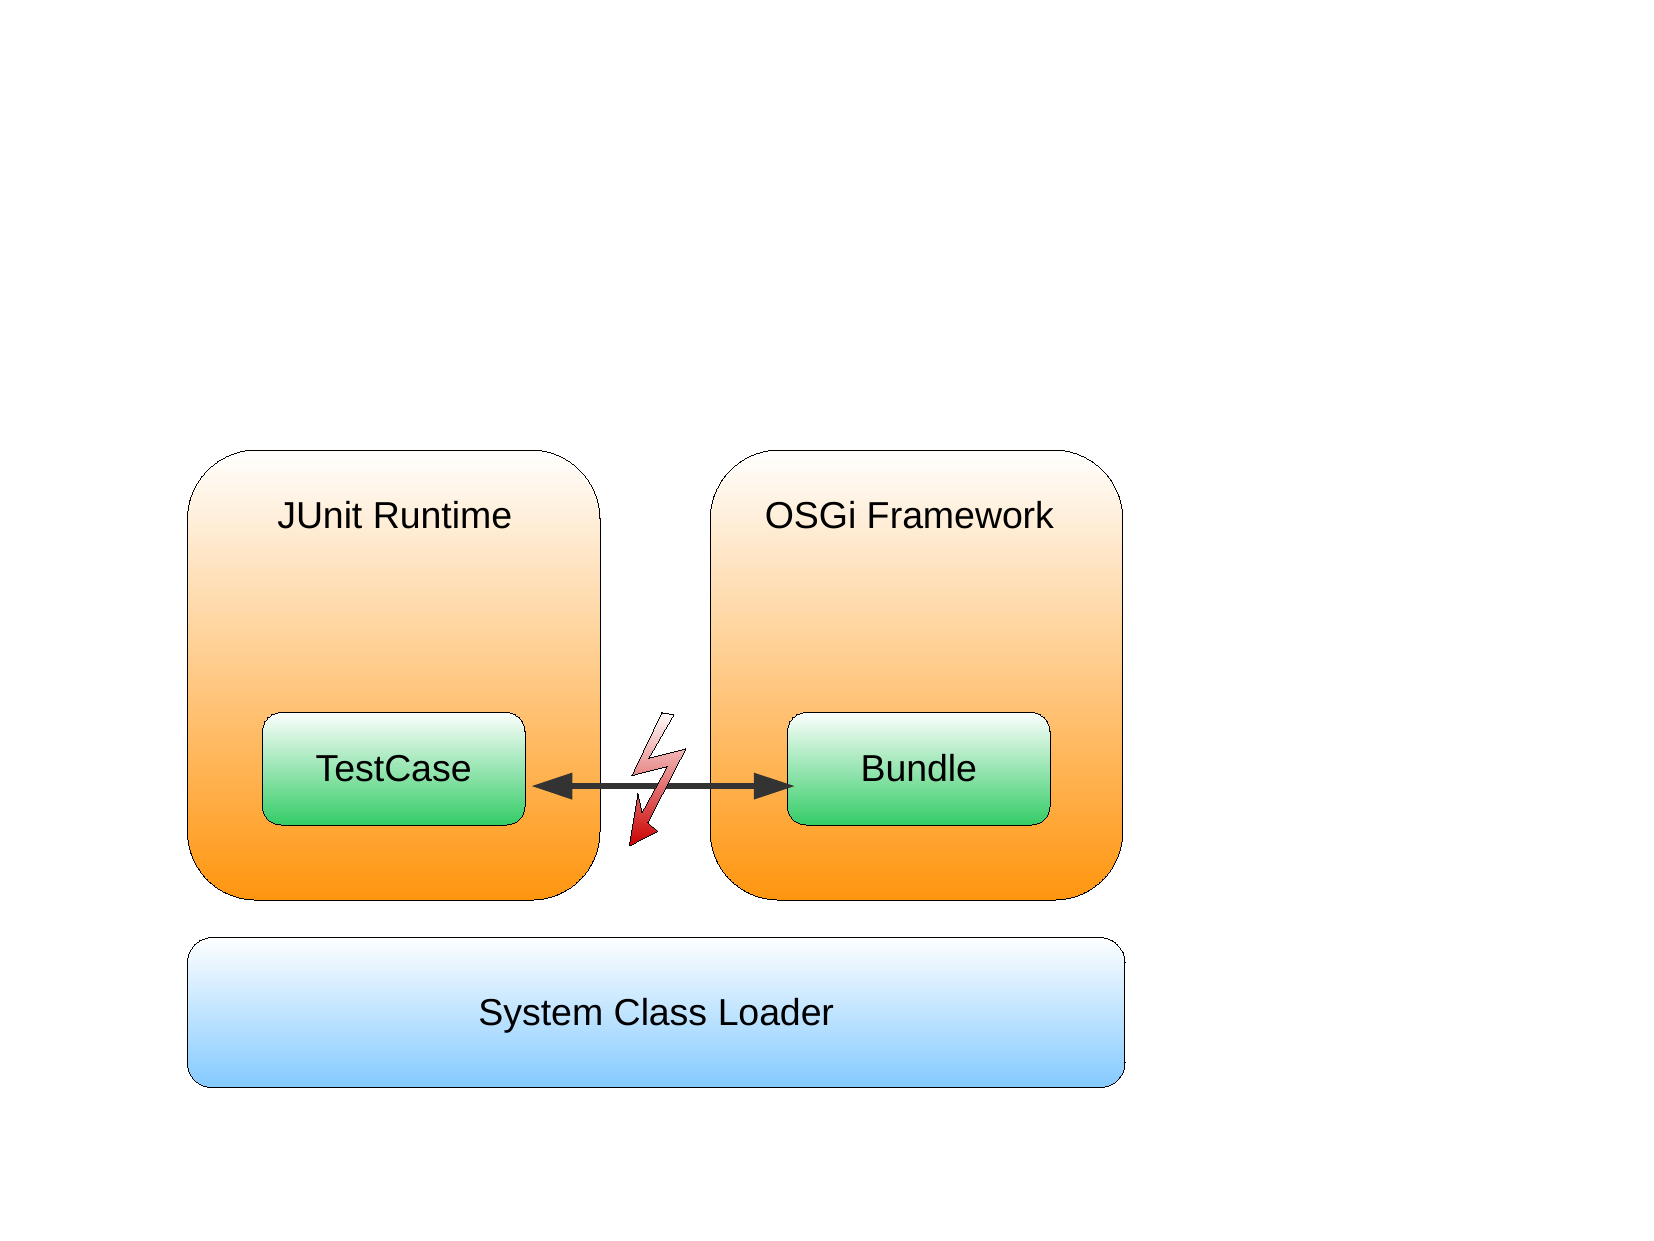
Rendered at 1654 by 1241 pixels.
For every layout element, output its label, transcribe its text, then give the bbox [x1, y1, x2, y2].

text_box OSGi Framework [750, 487, 1088, 563]
text_box [187, 450, 601, 901]
text_box [629, 712, 686, 846]
text_box System Class Loader [187, 937, 1126, 1088]
text_box Bundle [787, 712, 1051, 826]
text_box JUnit Runtime [262, 487, 563, 563]
text_box [710, 450, 1123, 901]
text_box TestCase [262, 712, 526, 826]
